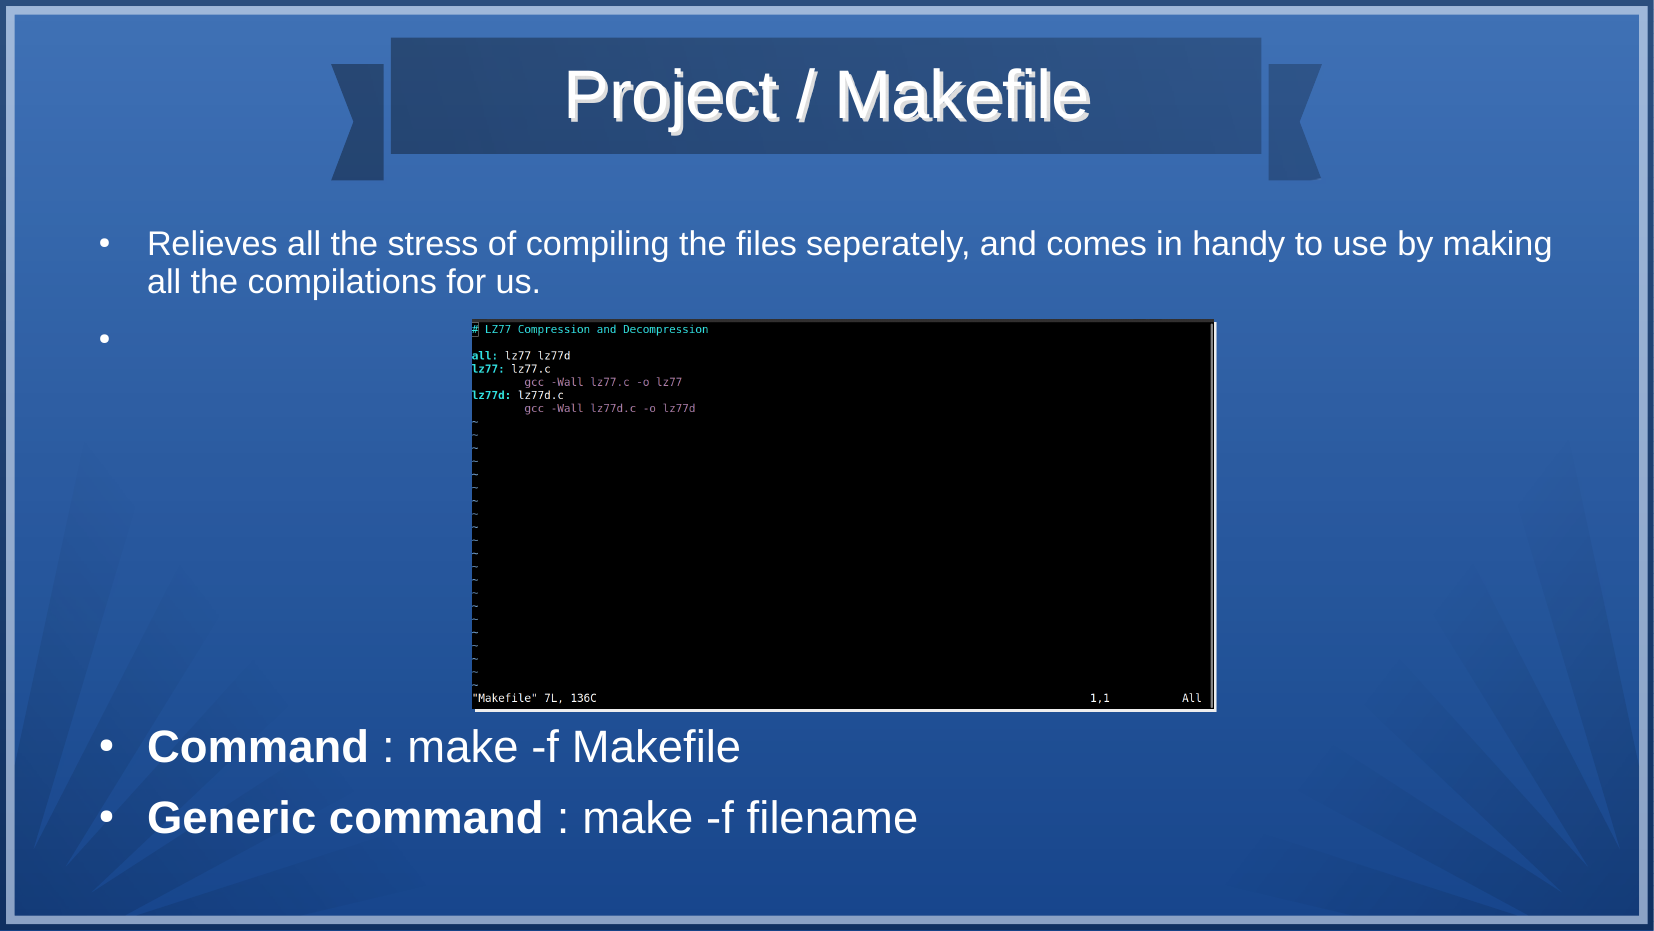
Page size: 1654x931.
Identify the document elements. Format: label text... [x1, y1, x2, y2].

picture [472, 319, 1214, 709]
title Project / Makefile [389, 35, 1264, 154]
list Relieves all the stress of compiling the files seperately, and comes in handy to use by making all the compilations for us. Command : make -f Makefile Generic command : make -f filename [82, 224, 1571, 848]
